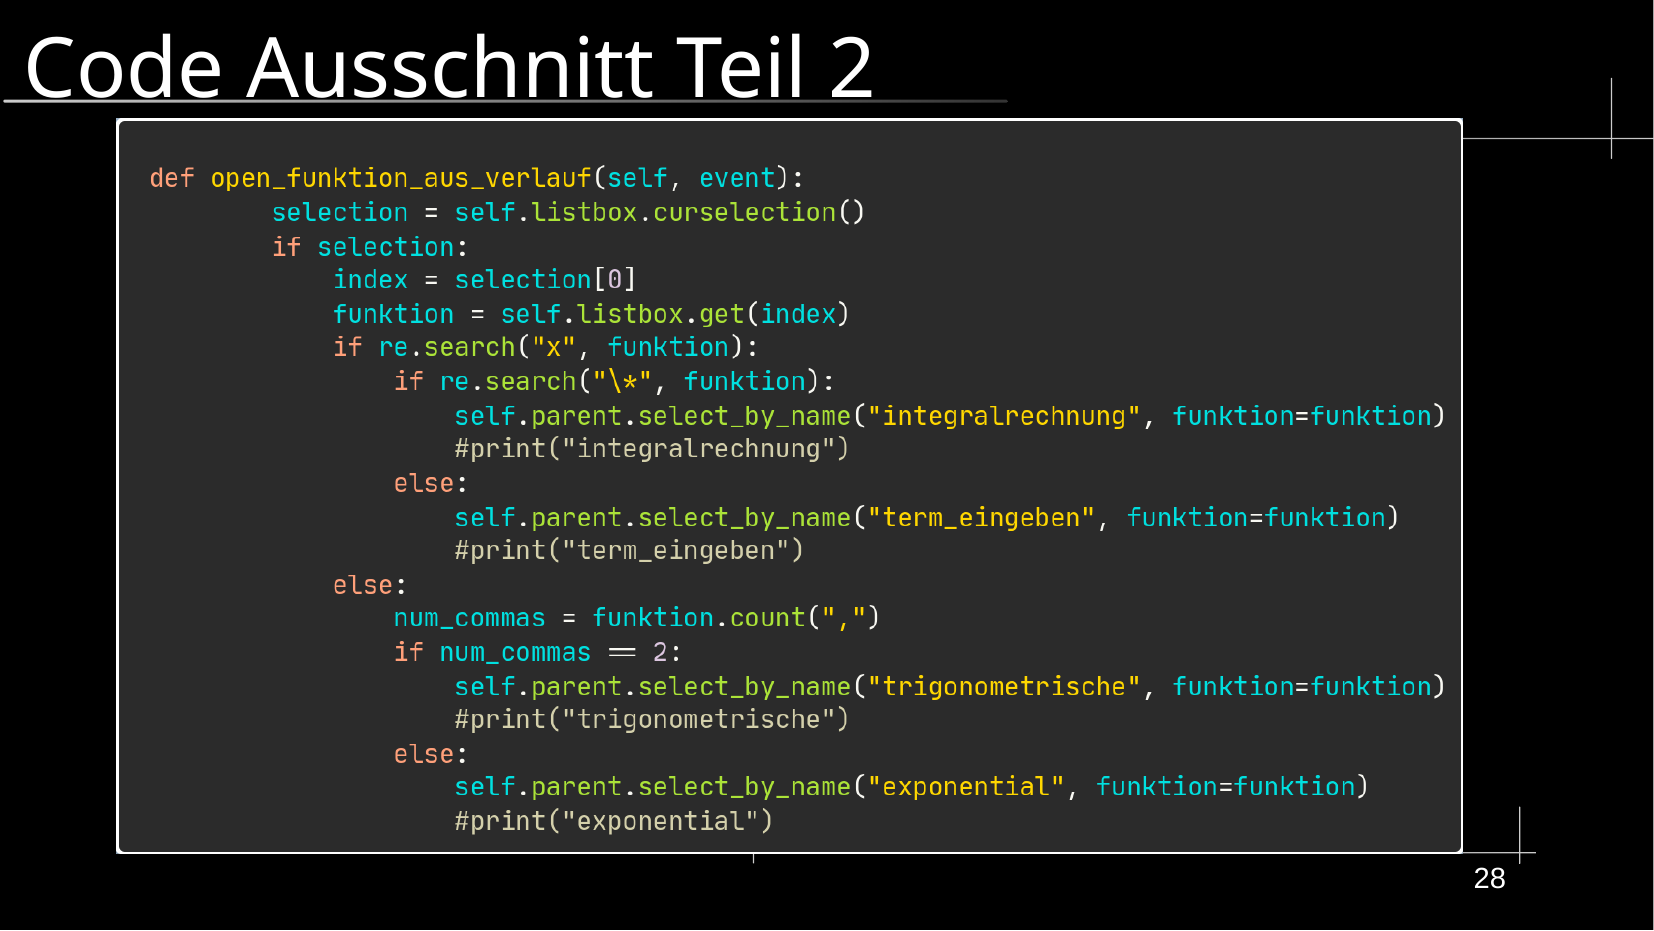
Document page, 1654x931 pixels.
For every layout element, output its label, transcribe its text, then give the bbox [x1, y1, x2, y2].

title Code Ausschnitt Teil 2 [23, 11, 1589, 119]
picture [116, 118, 1463, 854]
